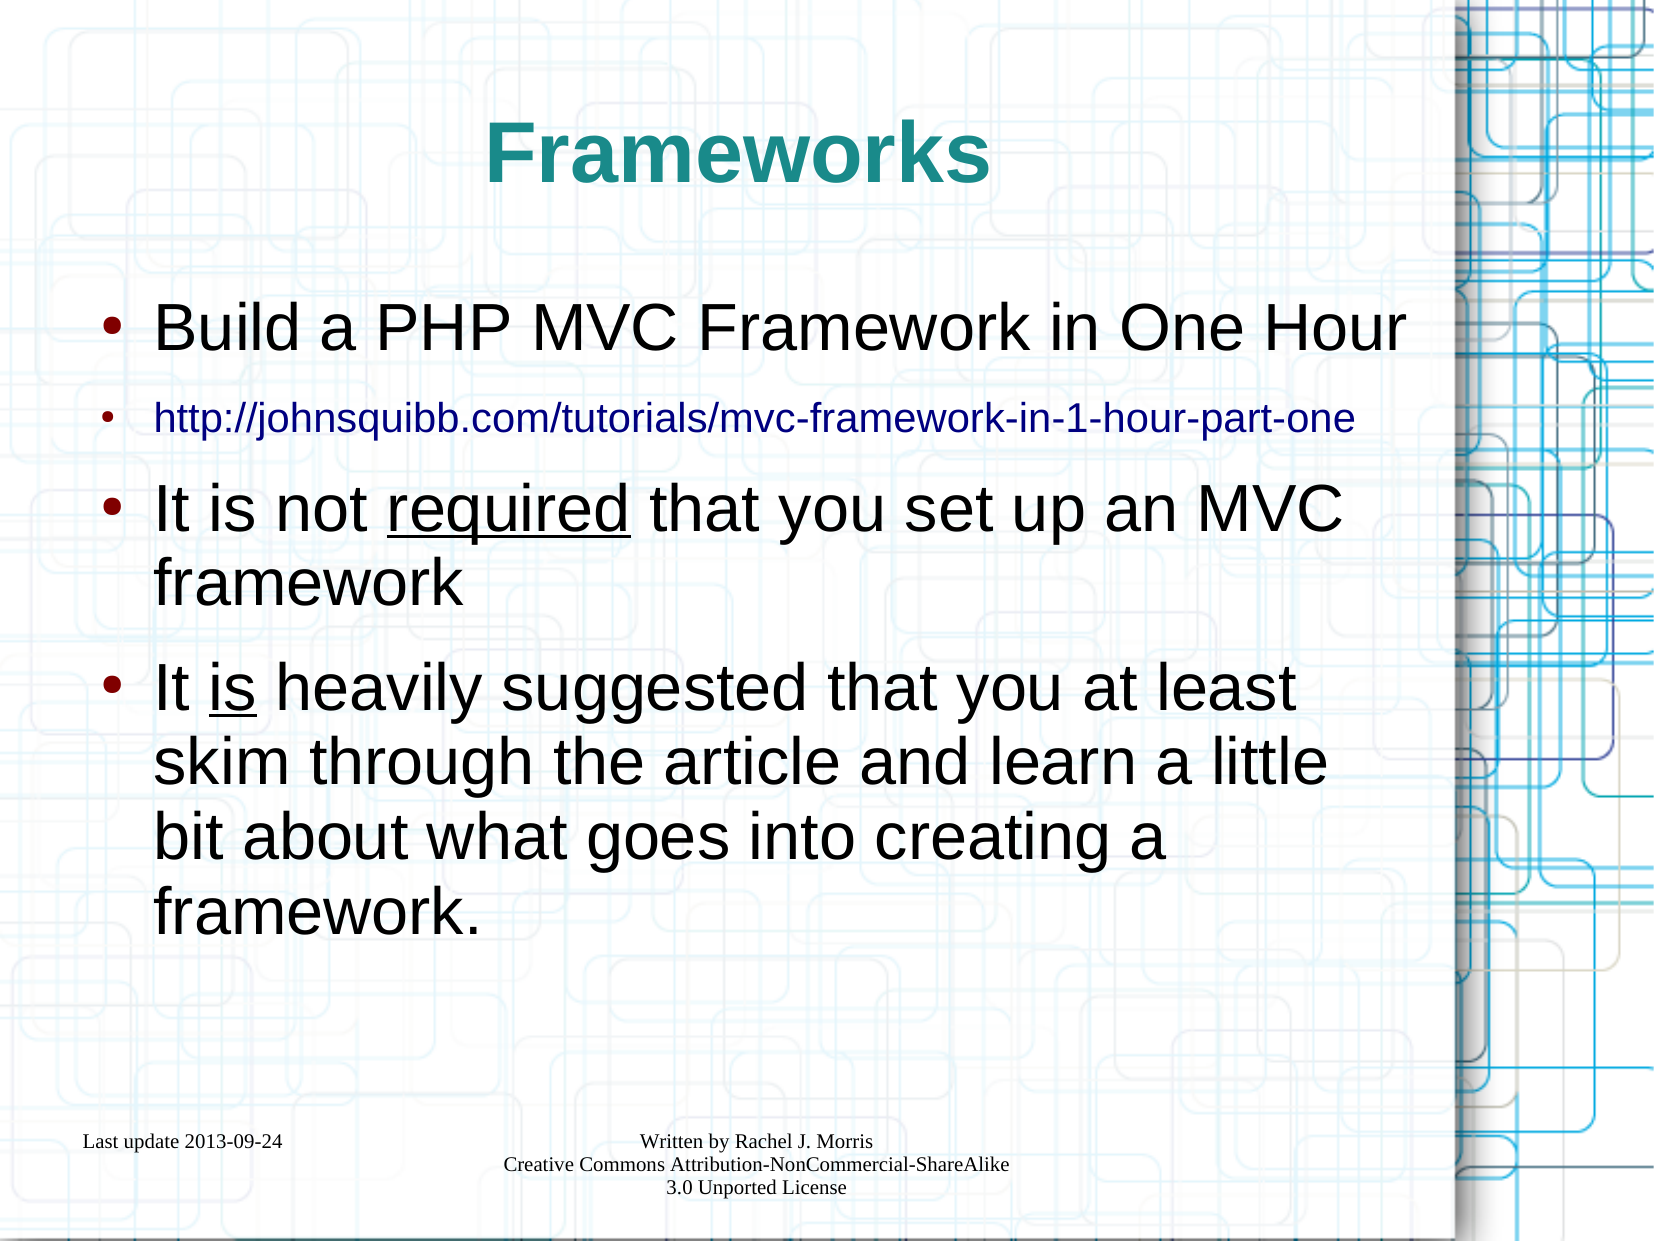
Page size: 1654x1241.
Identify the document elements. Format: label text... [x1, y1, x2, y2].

list Build a PHP MVC Framework in One Hour http://johnsquibb.com/tutorials/mvc-framework-in-1-hour-part-one It is not required that you set up an MVC framework It is heavily suggested that you at least skim through the article and learn a little bit about what goes into creating a framework. [82, 290, 1418, 1010]
picture [0, 0, 1654, 1241]
title Frameworks [59, 49, 1418, 257]
